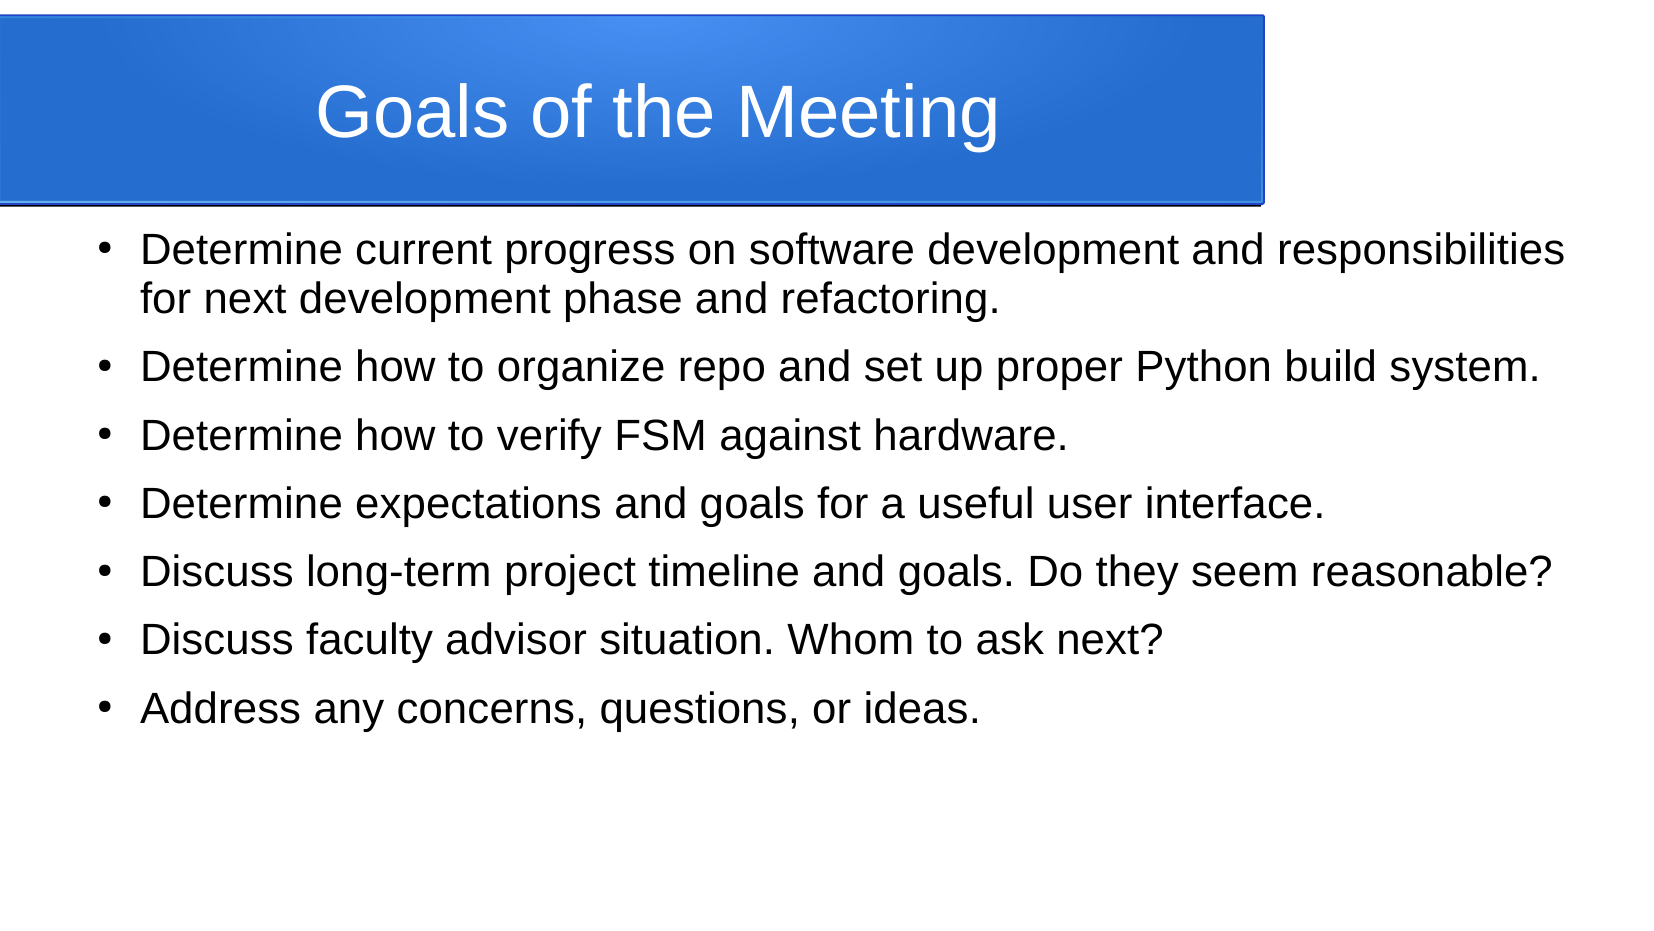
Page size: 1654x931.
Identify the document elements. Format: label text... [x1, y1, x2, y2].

title Goals of the Meeting [82, 35, 1235, 189]
list Determine current progress on software development and responsibilities for next development phase and refactoring. Determine how to organize repo and set up proper Python build system. Determine how to verify FSM against hardware. Determine expectations and goals for a useful user interface. Discuss long-term project timeline and goals. Do they seem reasonable? Discuss faculty advisor situation. Whom to ask next? Address any concerns, questions, or ideas. [82, 224, 1571, 764]
